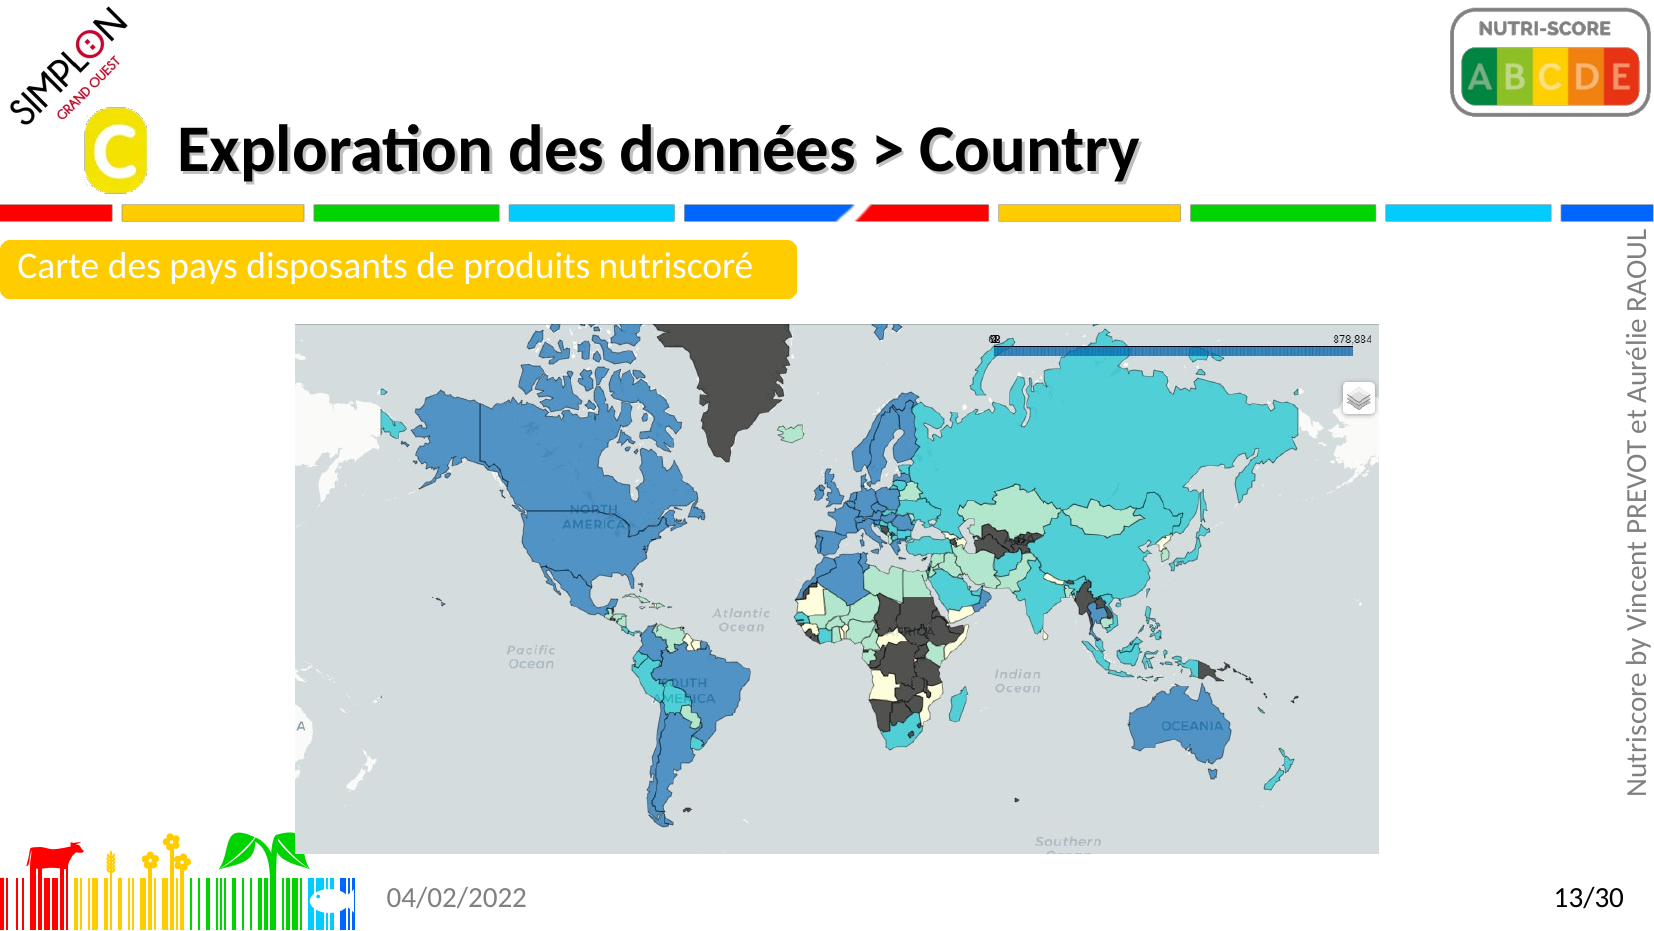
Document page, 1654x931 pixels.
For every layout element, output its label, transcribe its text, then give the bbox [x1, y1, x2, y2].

text_box Carte des pays disposants de produits nutriscoré [0, 240, 798, 300]
title Exploration des données > Country [177, 102, 1607, 207]
picture [1448, 4, 1654, 119]
picture [82, 106, 151, 195]
picture [0, 200, 1654, 225]
picture [0, 324, 1379, 930]
picture [2, 2, 147, 147]
